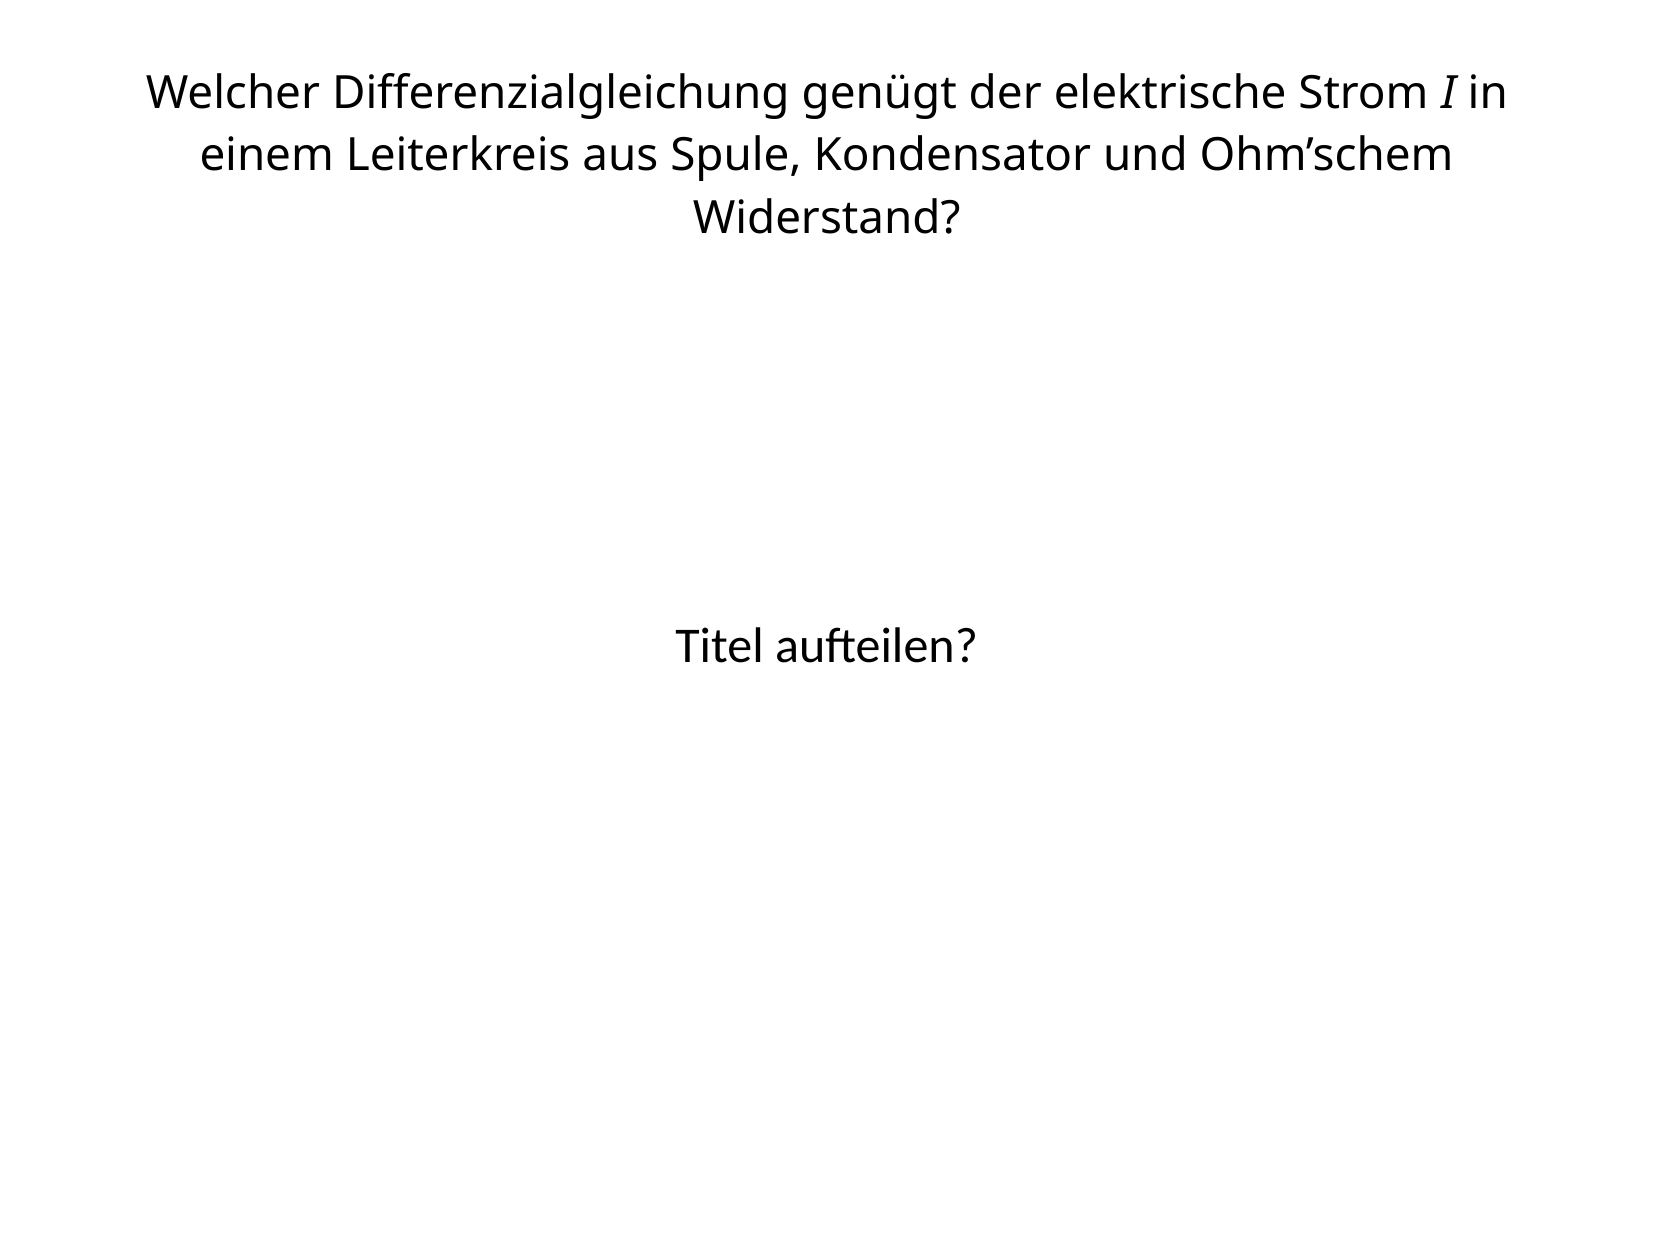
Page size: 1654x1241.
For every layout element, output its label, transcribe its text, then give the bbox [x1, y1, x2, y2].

title Welcher Differenzialgleichung genügt der elektrische Strom I in einem Leiterkreis aus Spule, Kondensator und Ohm’schem Widerstand? [82, 49, 1571, 257]
subtitle Titel aufteilen? [82, 290, 1571, 1010]
